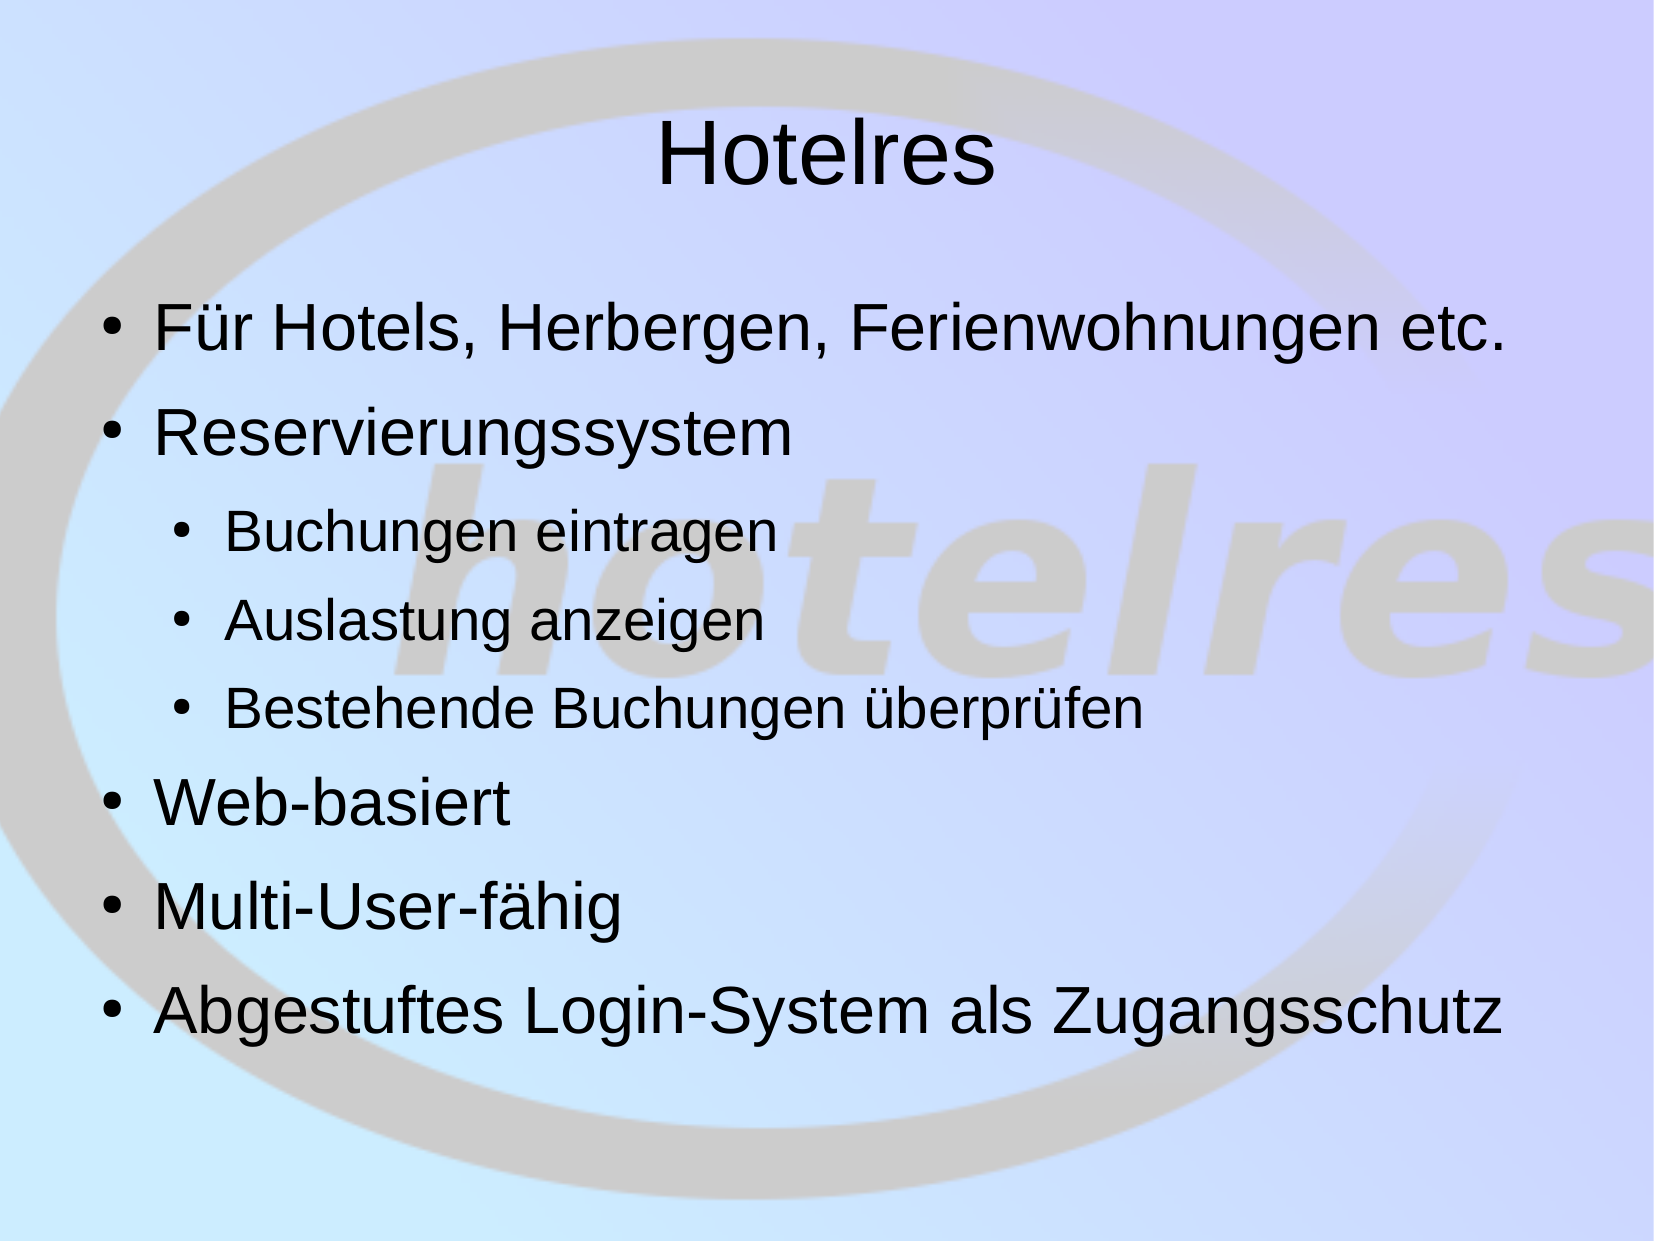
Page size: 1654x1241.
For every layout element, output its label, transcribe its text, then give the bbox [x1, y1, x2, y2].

list Für Hotels, Herbergen, Ferienwohnungen etc. Reservierungssystem Buchungen eintragen Auslastung anzeigen Bestehende Buchungen überprüfen Web-basiert Multi-User-fähig Abgestuftes Login-System als Zugangsschutz [82, 290, 1571, 1109]
picture [0, 0, 1654, 1241]
title Hotelres [82, 49, 1571, 257]
